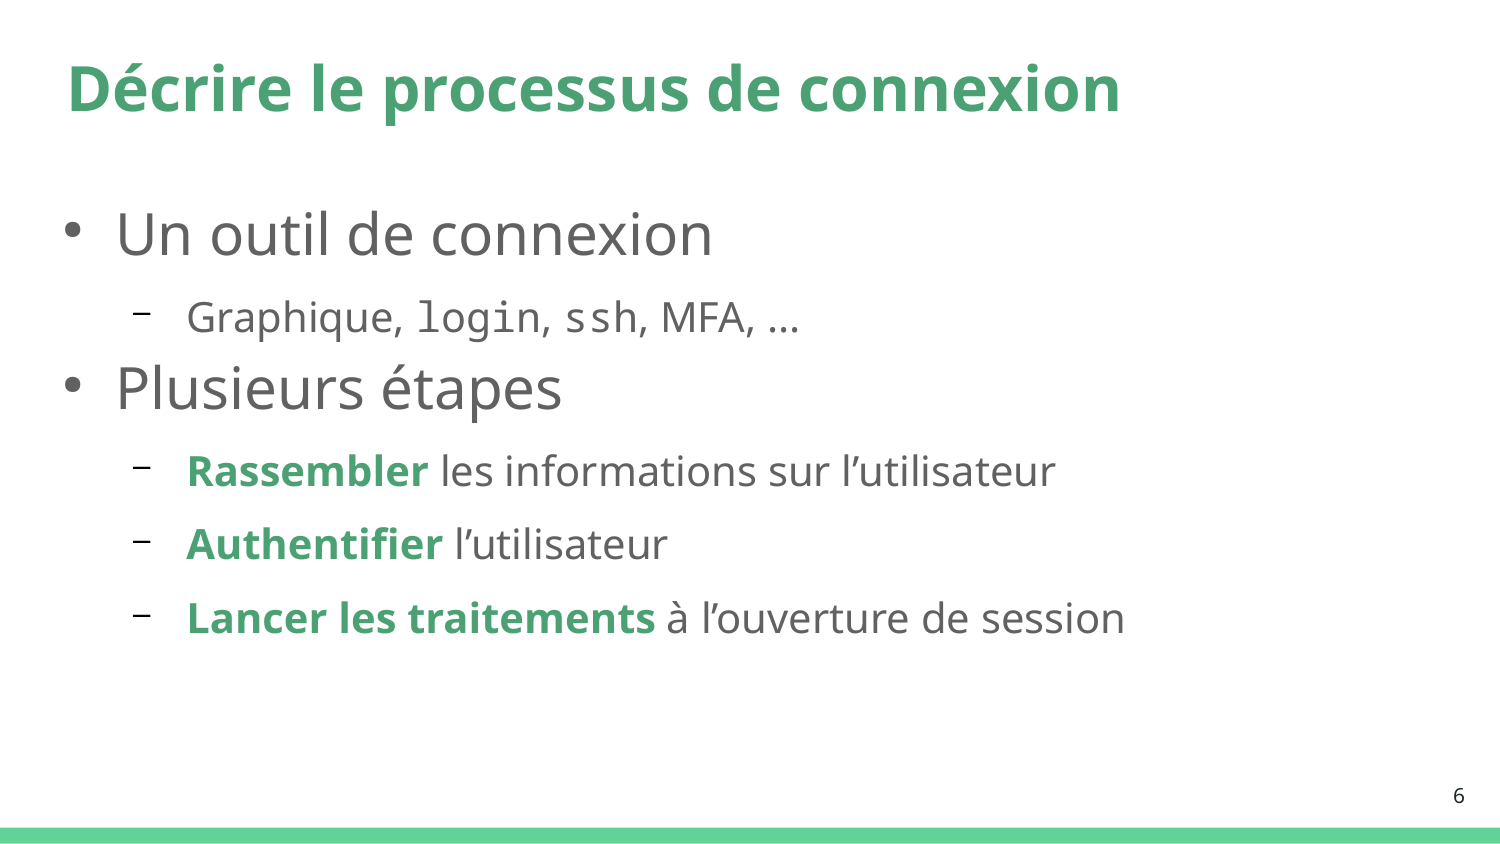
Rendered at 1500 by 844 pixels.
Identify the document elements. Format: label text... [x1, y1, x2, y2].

slide_number <numéro> [1389, 764, 1480, 830]
title Décrire le processus de connexion [51, 23, 1449, 117]
list Un outil de connexion Graphique, login, ssh, MFA, ... Plusieurs étapes Rassembler les informations sur l’utilisateur Authentifier l’utilisateur Lancer les traitements à l’ouverture de session [29, 171, 1430, 818]
